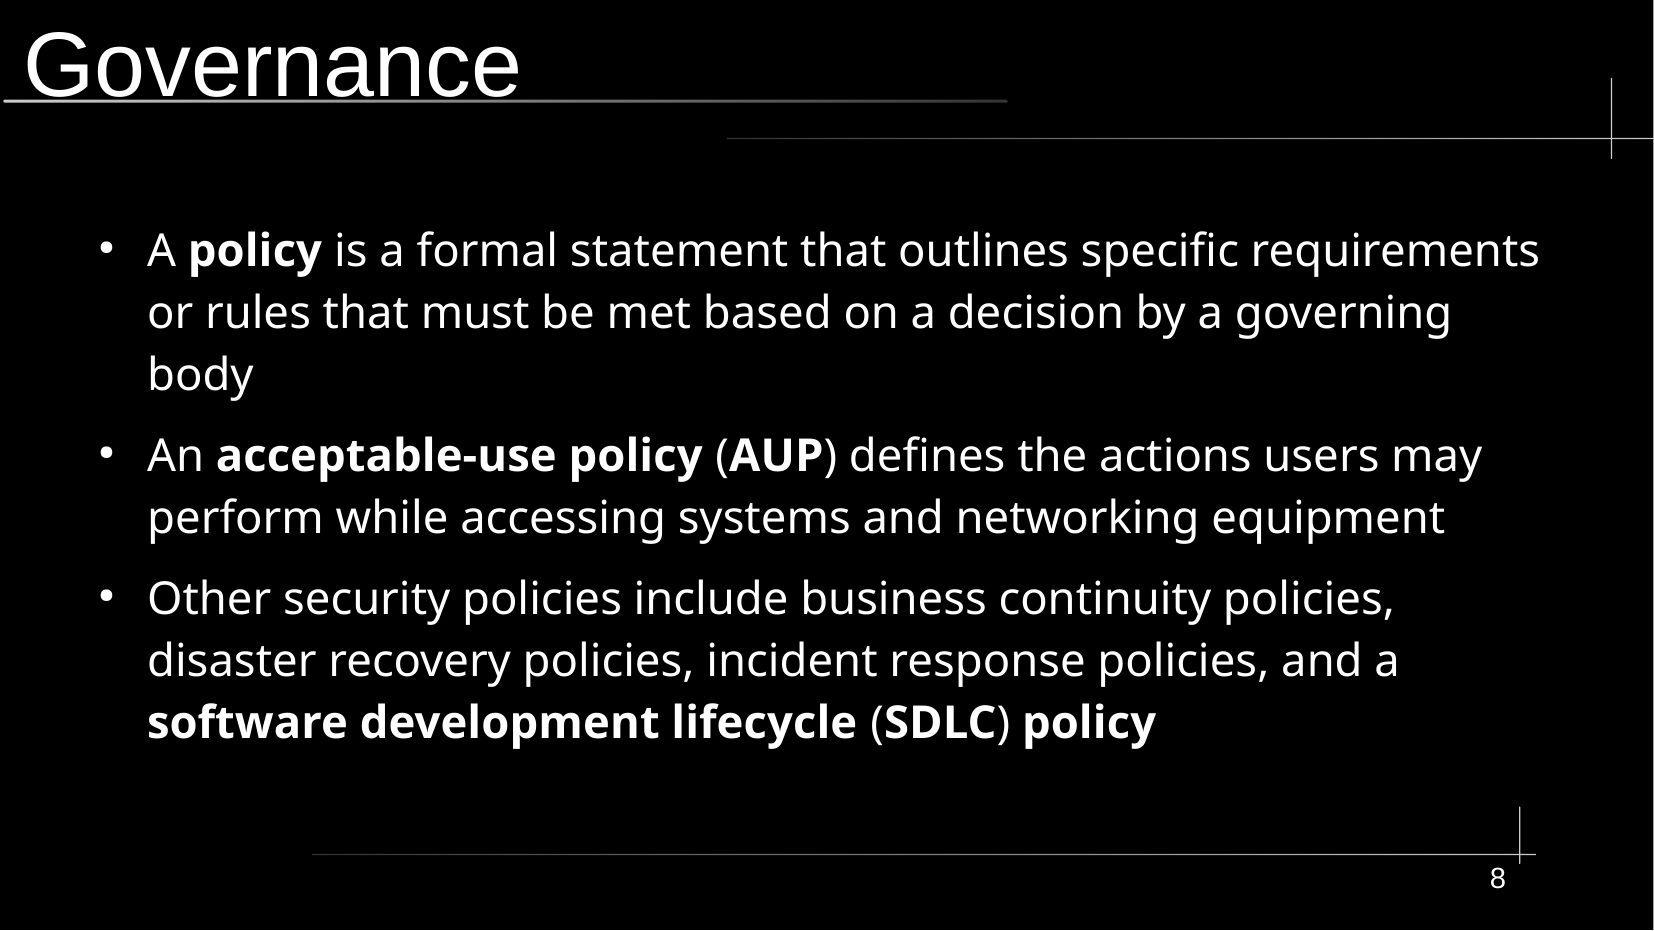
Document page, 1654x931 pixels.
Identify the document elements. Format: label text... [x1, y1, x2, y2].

list A policy is a formal statement that outlines specific requirements or rules that must be met based on a decision by a governing body An acceptable-use policy (AUP) defines the actions users may perform while accessing systems and networking equipment Other security policies include business continuity policies, disaster recovery policies, incident response policies, and a software development lifecycle (SDLC) policy [82, 217, 1571, 758]
title Governance [23, 11, 1589, 119]
